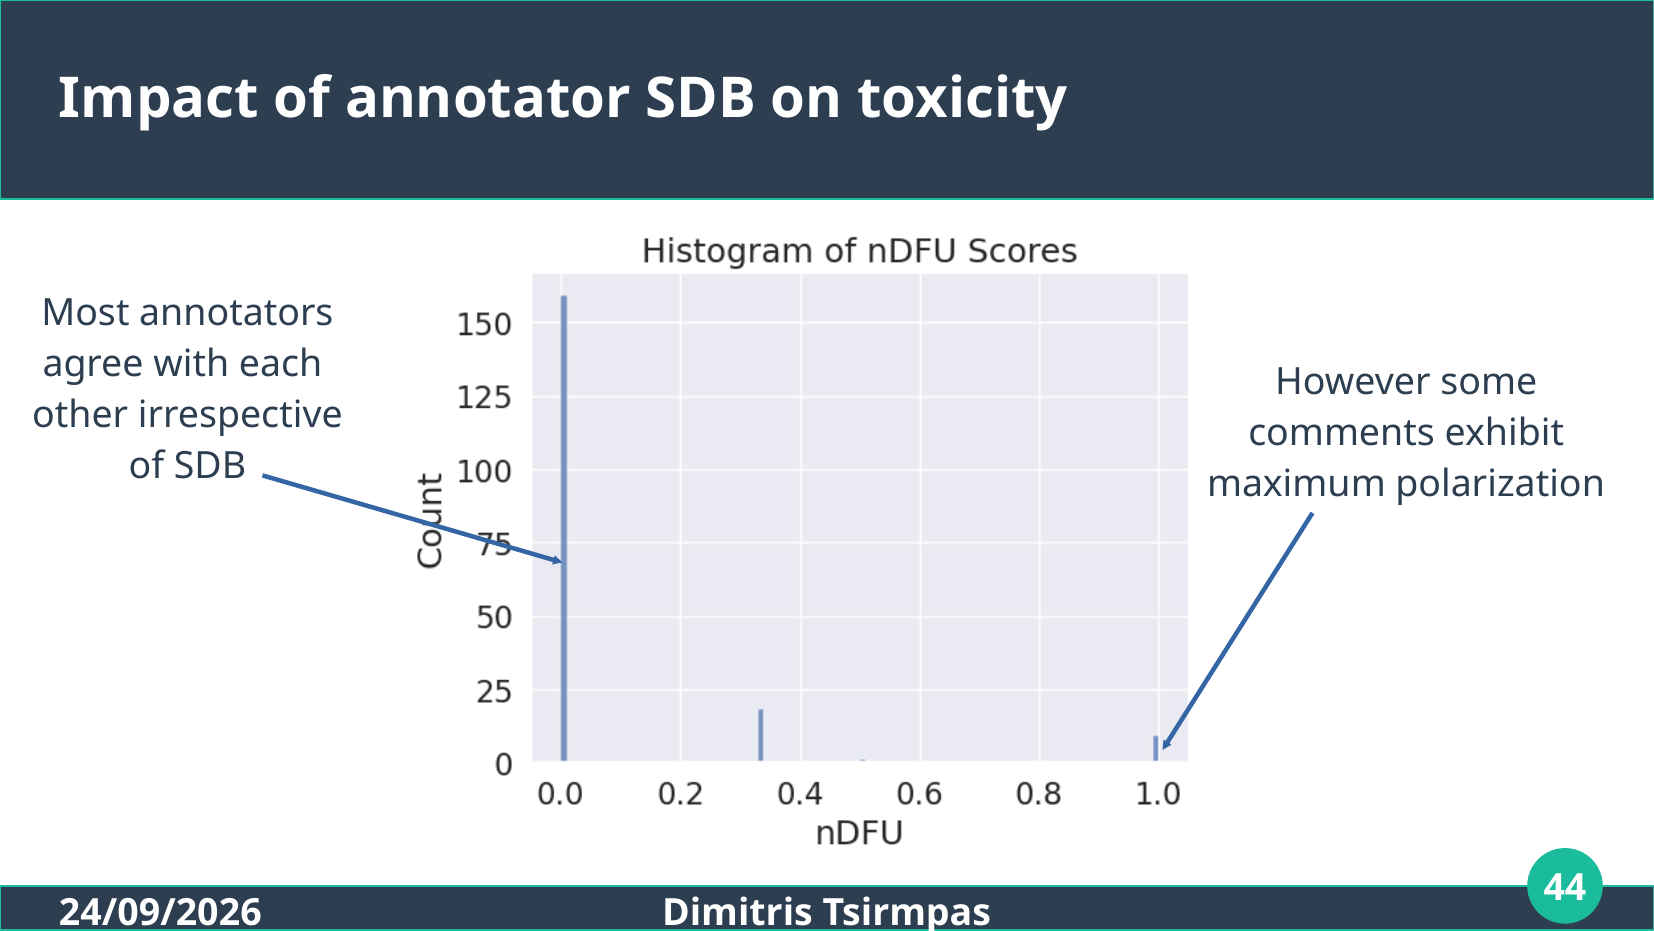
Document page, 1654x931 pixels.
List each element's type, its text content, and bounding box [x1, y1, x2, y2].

text_box However some comments exhibit maximum polarization [1162, 300, 1651, 563]
title Impact of annotator SDB on toxicity [59, 37, 1595, 155]
text_box Most annotators agree with each other irrespective of SDB [0, 300, 376, 476]
picture [403, 224, 1201, 864]
